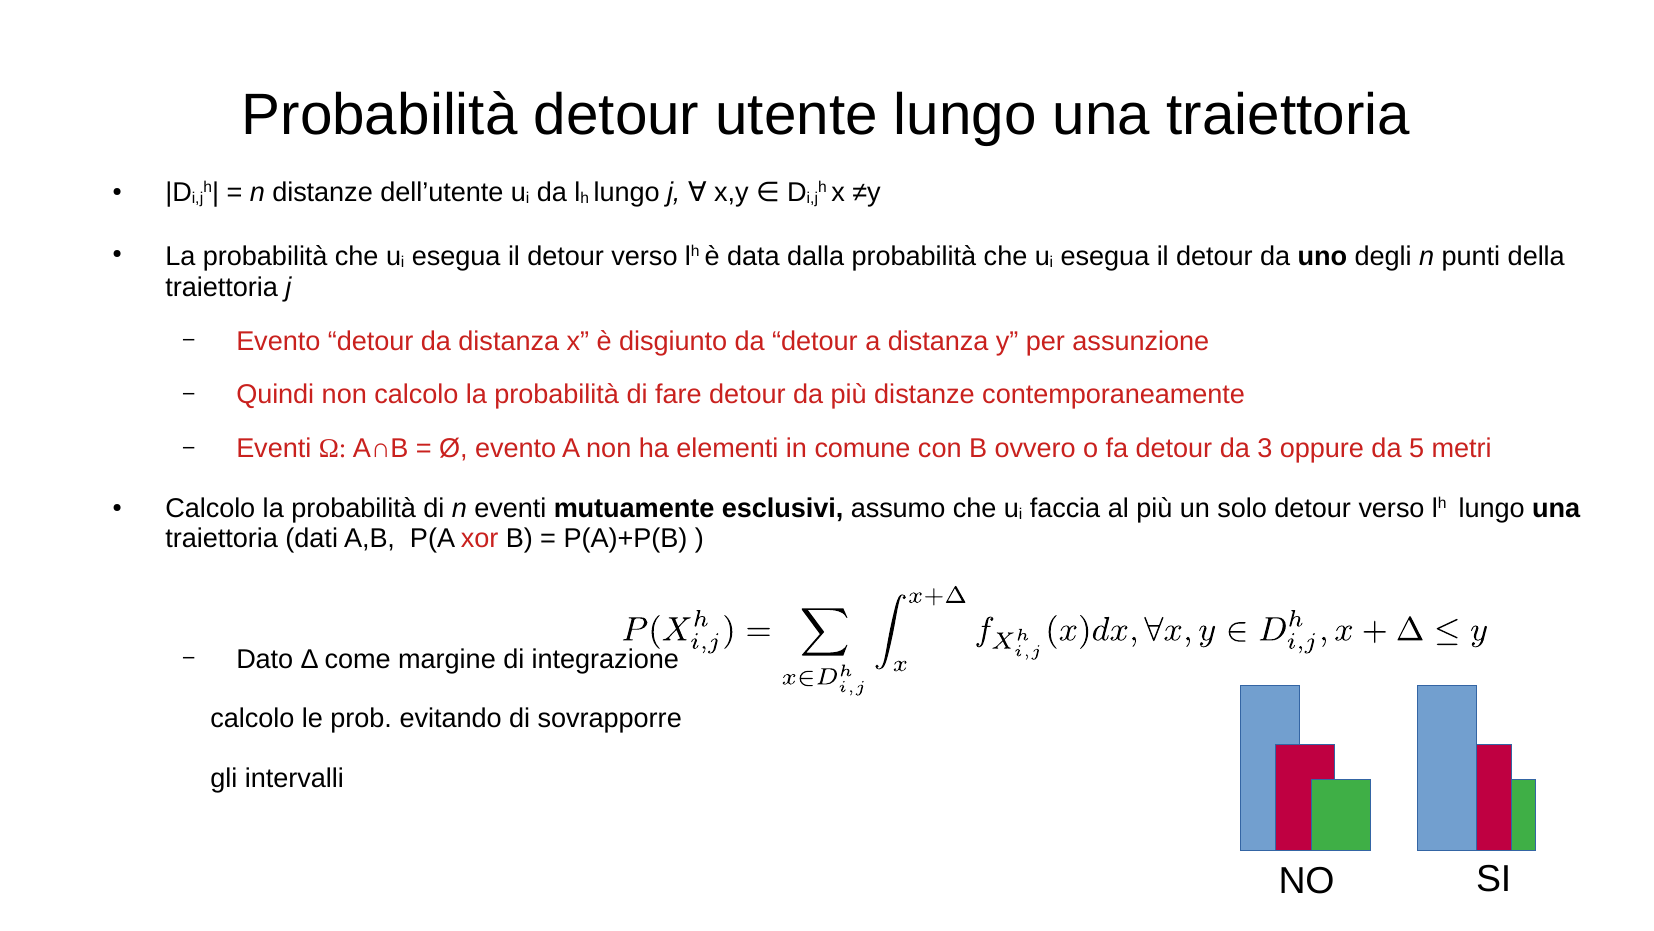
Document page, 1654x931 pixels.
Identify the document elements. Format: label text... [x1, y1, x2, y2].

list |Di,jh| = n distanze dell’utente ui da lh lungo j, Ɐ x,y ∈ Di,jh x ≠y La probabilità che ui esegua il detour verso lh è data dalla probabilità che ui esegua il detour da uno degli n punti della traiettoria j Evento “detour da distanza x” è disgiunto da “detour a distanza y” per assunzione Quindi non calcolo la probabilità di fare detour da più distanze contemporaneamente Eventi Ω: A∩B = Ø, evento A non ha elementi in comune con B ovvero o fa detour da 3 oppure da 5 metri Calcolo la probabilità di n eventi mutuamente esclusivi, assumo che ui faccia al più un solo detour verso lh lungo una traiettoria (dati A,B, P(A xor B) = P(A)+P(B) ) Dato Δ come margine di integrazione calcolo le prob. evitando di sovrapporre gli intervalli [94, 177, 1583, 931]
picture [620, 584, 1489, 697]
text_box [234, 91, 265, 162]
title Probabilità detour utente lungo una traiettoria [82, 36, 1571, 193]
